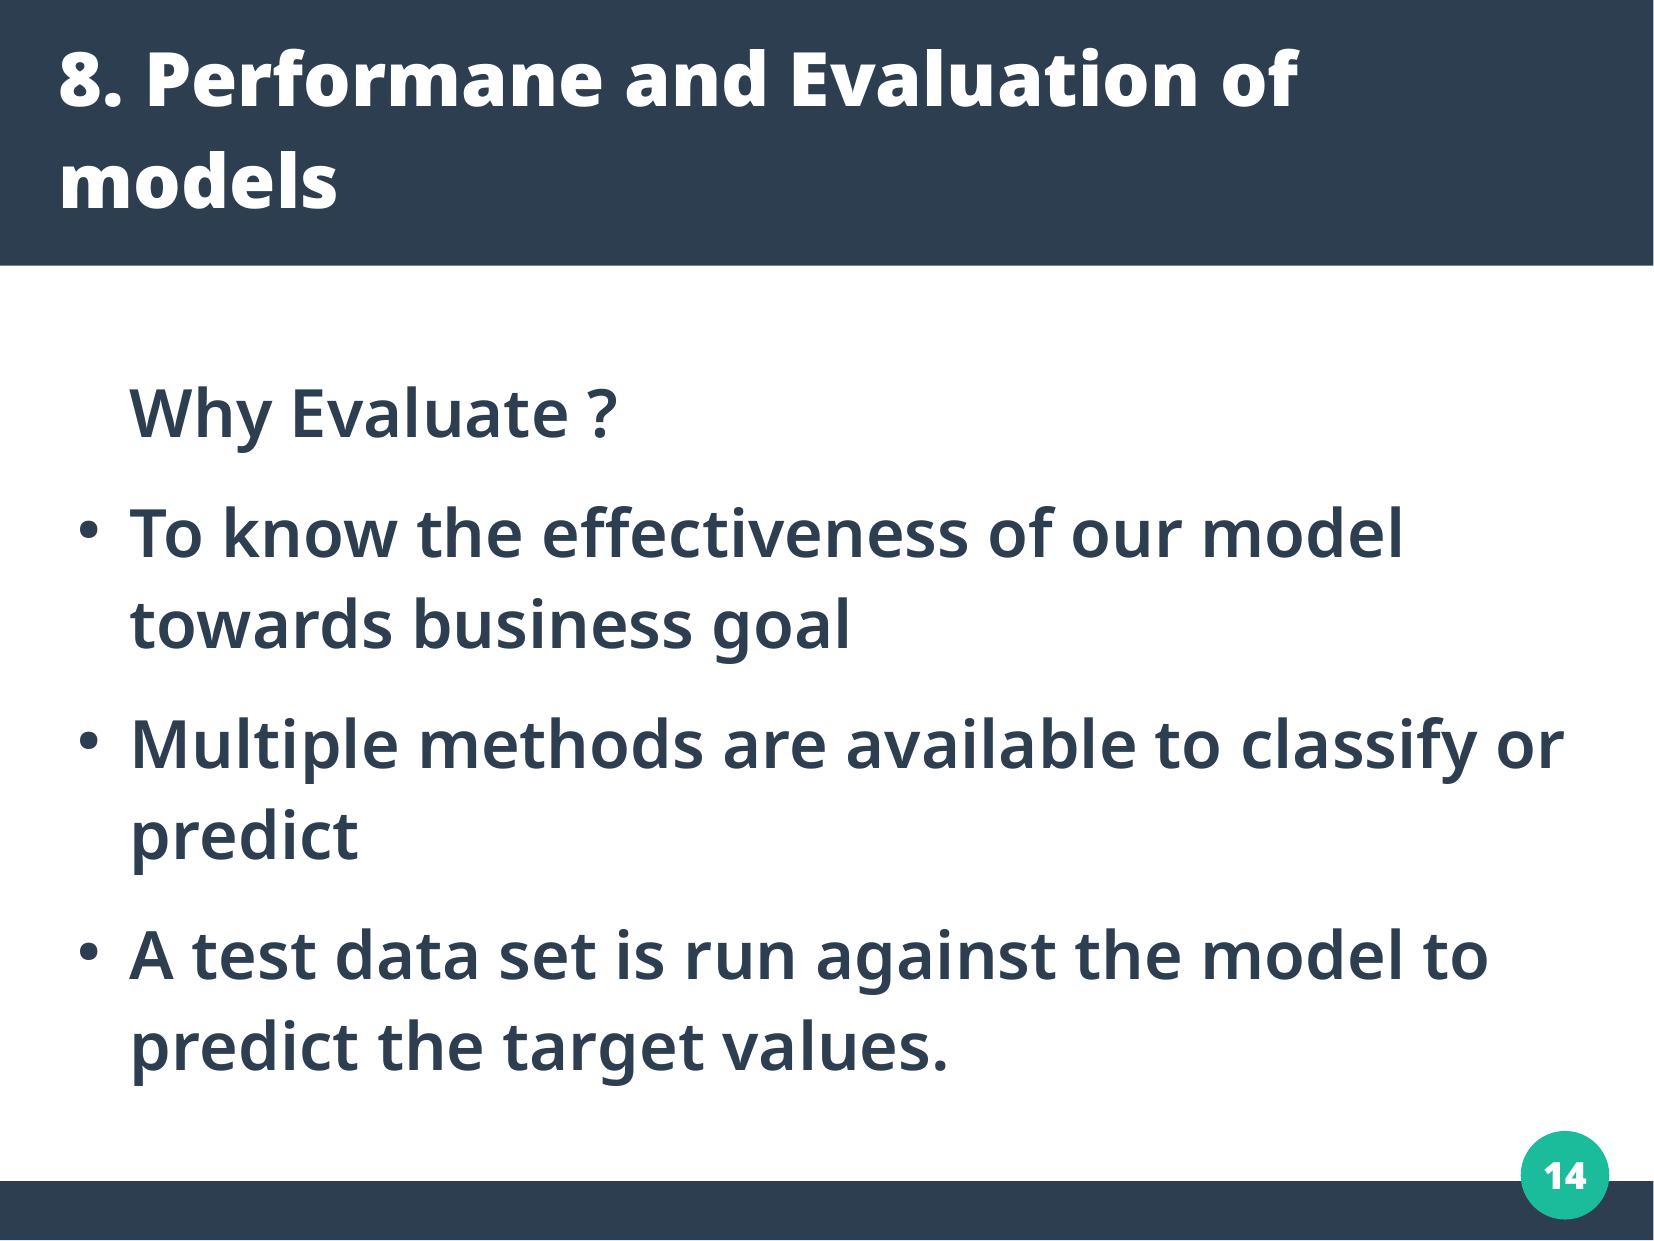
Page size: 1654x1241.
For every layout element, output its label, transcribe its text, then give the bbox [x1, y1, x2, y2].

title 8. Performane and Evaluation of models [59, 49, 1595, 207]
list Why Evaluate ? To know the effectiveness of our model towards business goal Multiple methods are available to classify or predict A test data set is run against the model to predict the target values. [59, 366, 1595, 1193]
